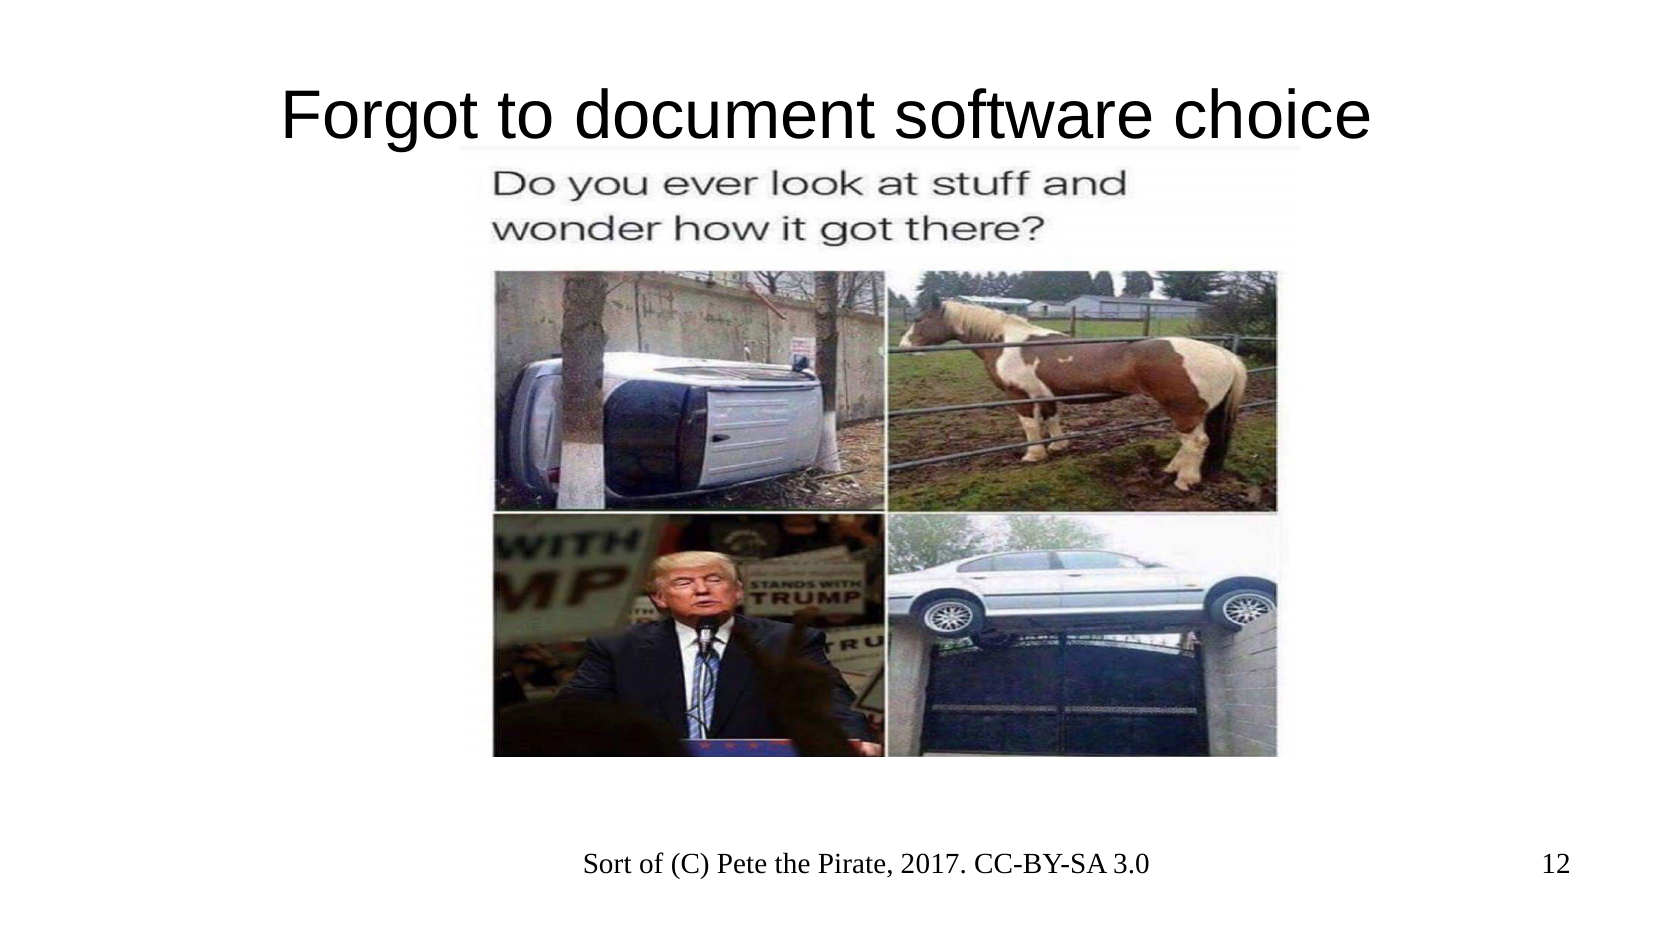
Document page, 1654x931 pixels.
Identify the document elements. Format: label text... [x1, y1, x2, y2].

title Forgot to document software choice [82, 37, 1571, 193]
picture [460, 141, 1300, 757]
